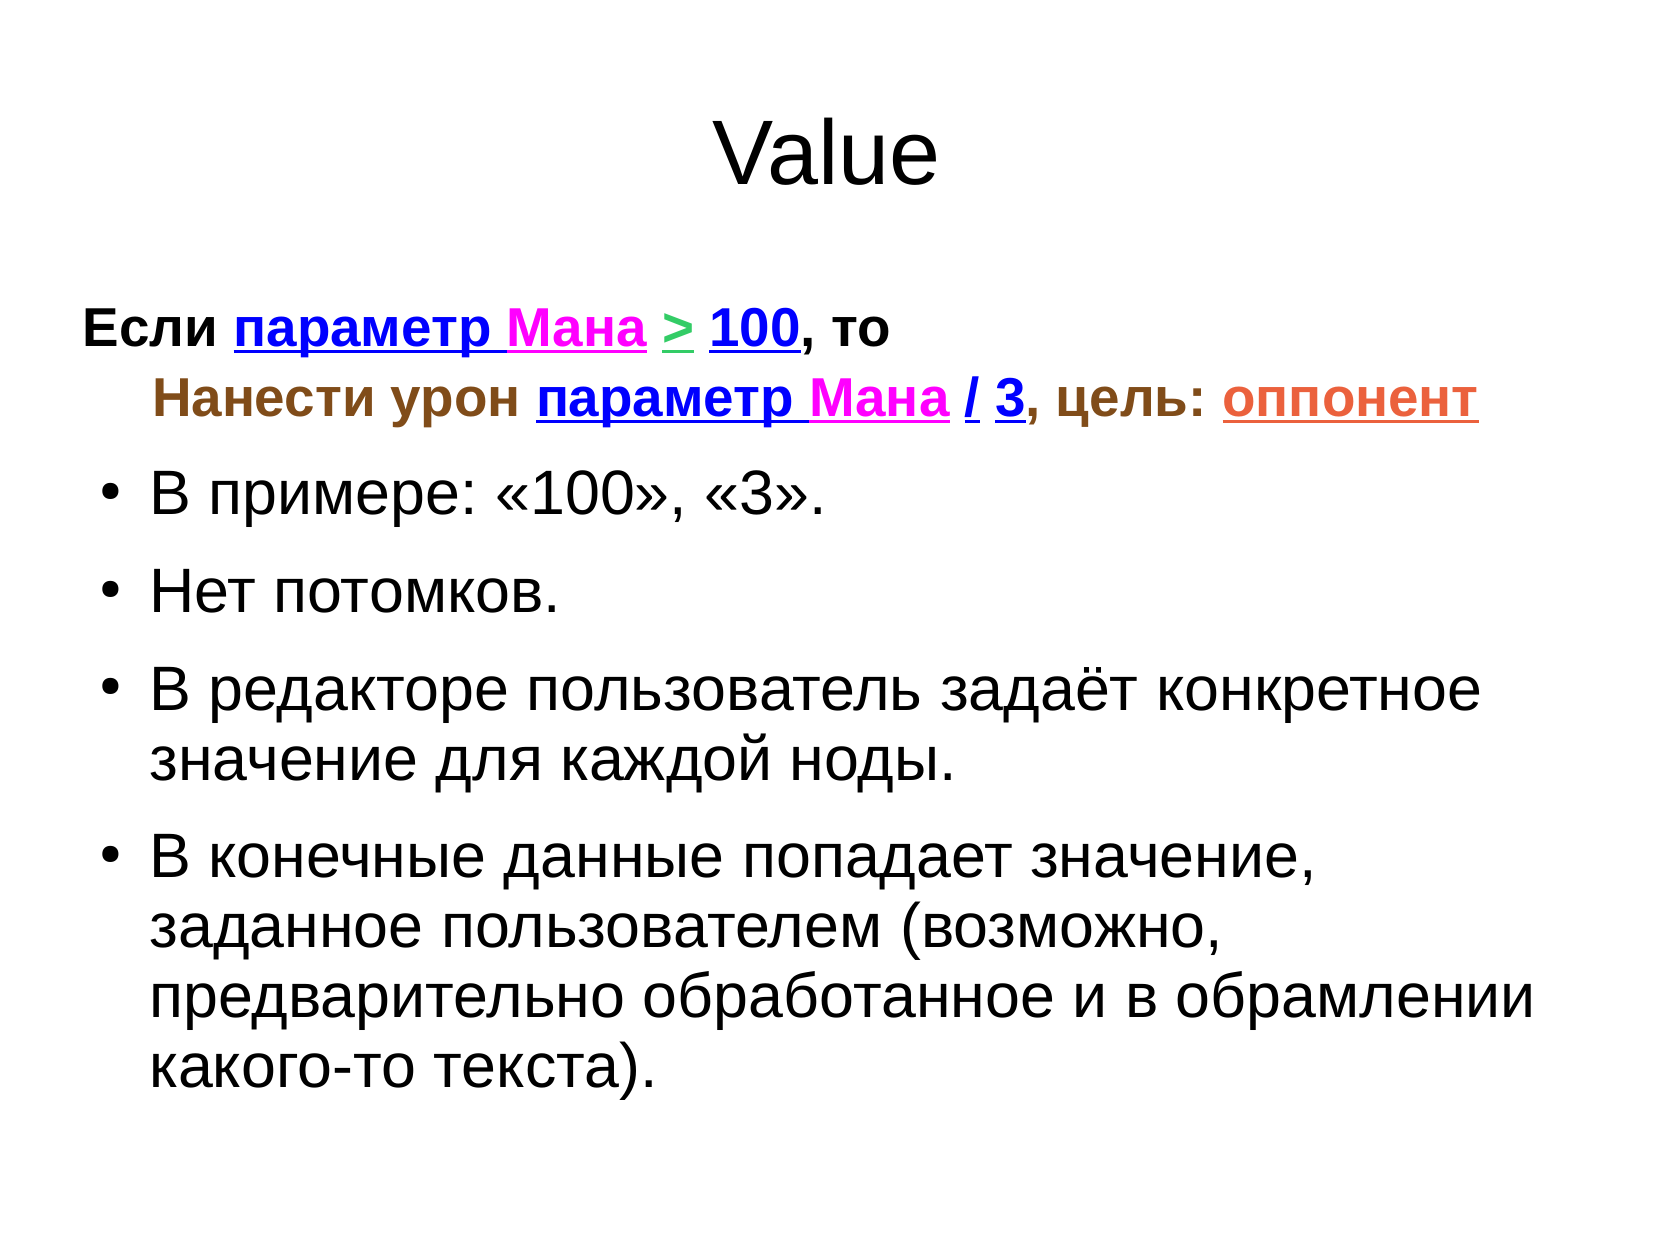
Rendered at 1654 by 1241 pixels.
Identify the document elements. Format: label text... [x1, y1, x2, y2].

title Value [82, 49, 1571, 257]
list Если параметр Мана > 100, то Нанести урон параметр Мана / 3, цель: оппонент В примере: «100», «3». Нет потомков. В редакторе пользователь задаёт конкретное значение для каждой ноды. В конечные данные попадает значение, заданное пользователем (возможно, предварительно обработанное и в обрамлении какого-то текста). [82, 290, 1571, 1109]
